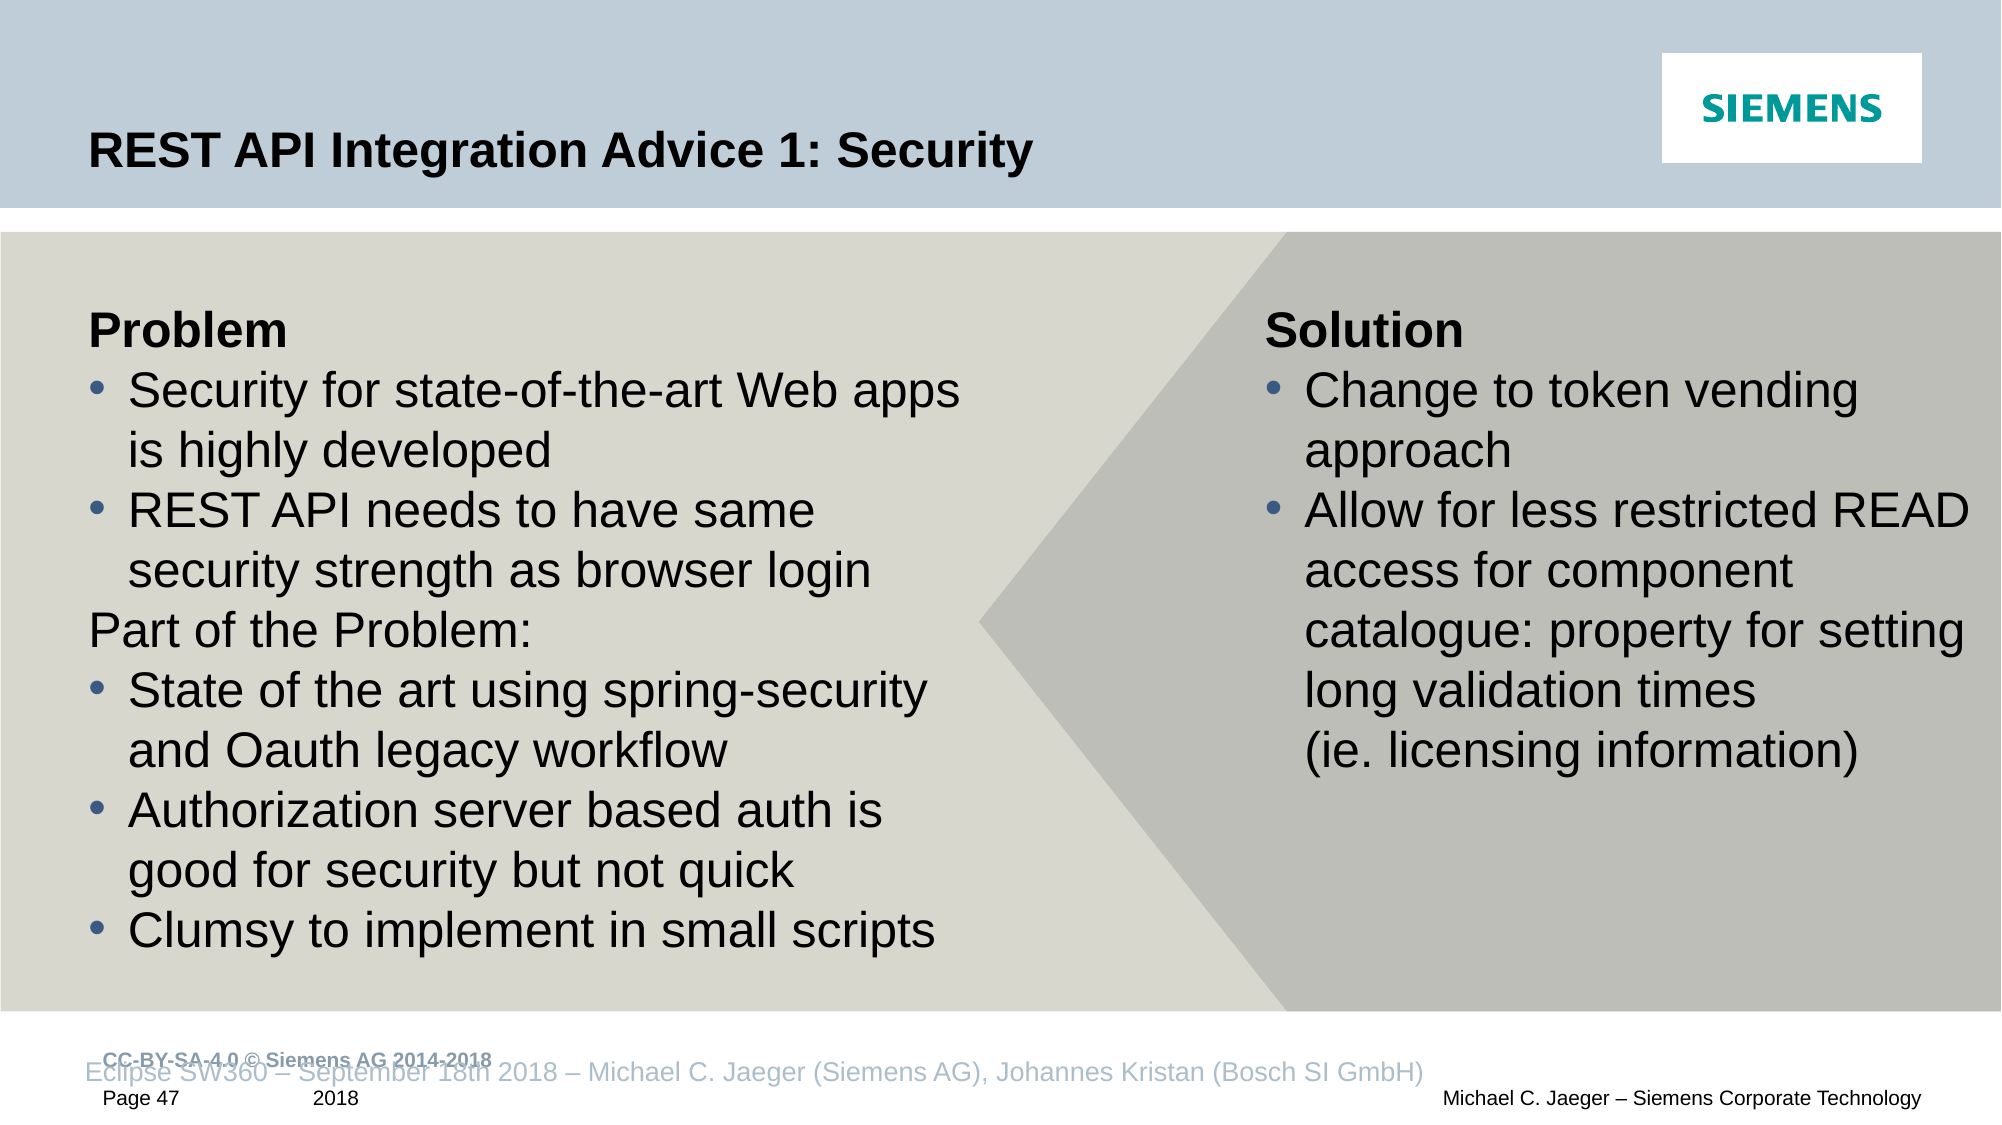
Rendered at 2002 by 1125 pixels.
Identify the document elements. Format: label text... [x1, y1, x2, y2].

list Problem Security for state-of-the-art Web apps is highly developed REST API needs to have same security strength as browser login Part of the Problem: State of the art using spring-security and Oauth legacy workflow Authorization server based auth is good for security but not quick Clumsy to implement in small scripts [68, 276, 990, 1000]
text_box Solution Change to token vending approach Allow for less restricted READ access for component catalogue: property for setting long validation times (ie. licensing information) [1244, 276, 2001, 998]
title REST API Integration Advice 1: Security [68, 97, 1933, 252]
text_box [0, 231, 2001, 1012]
